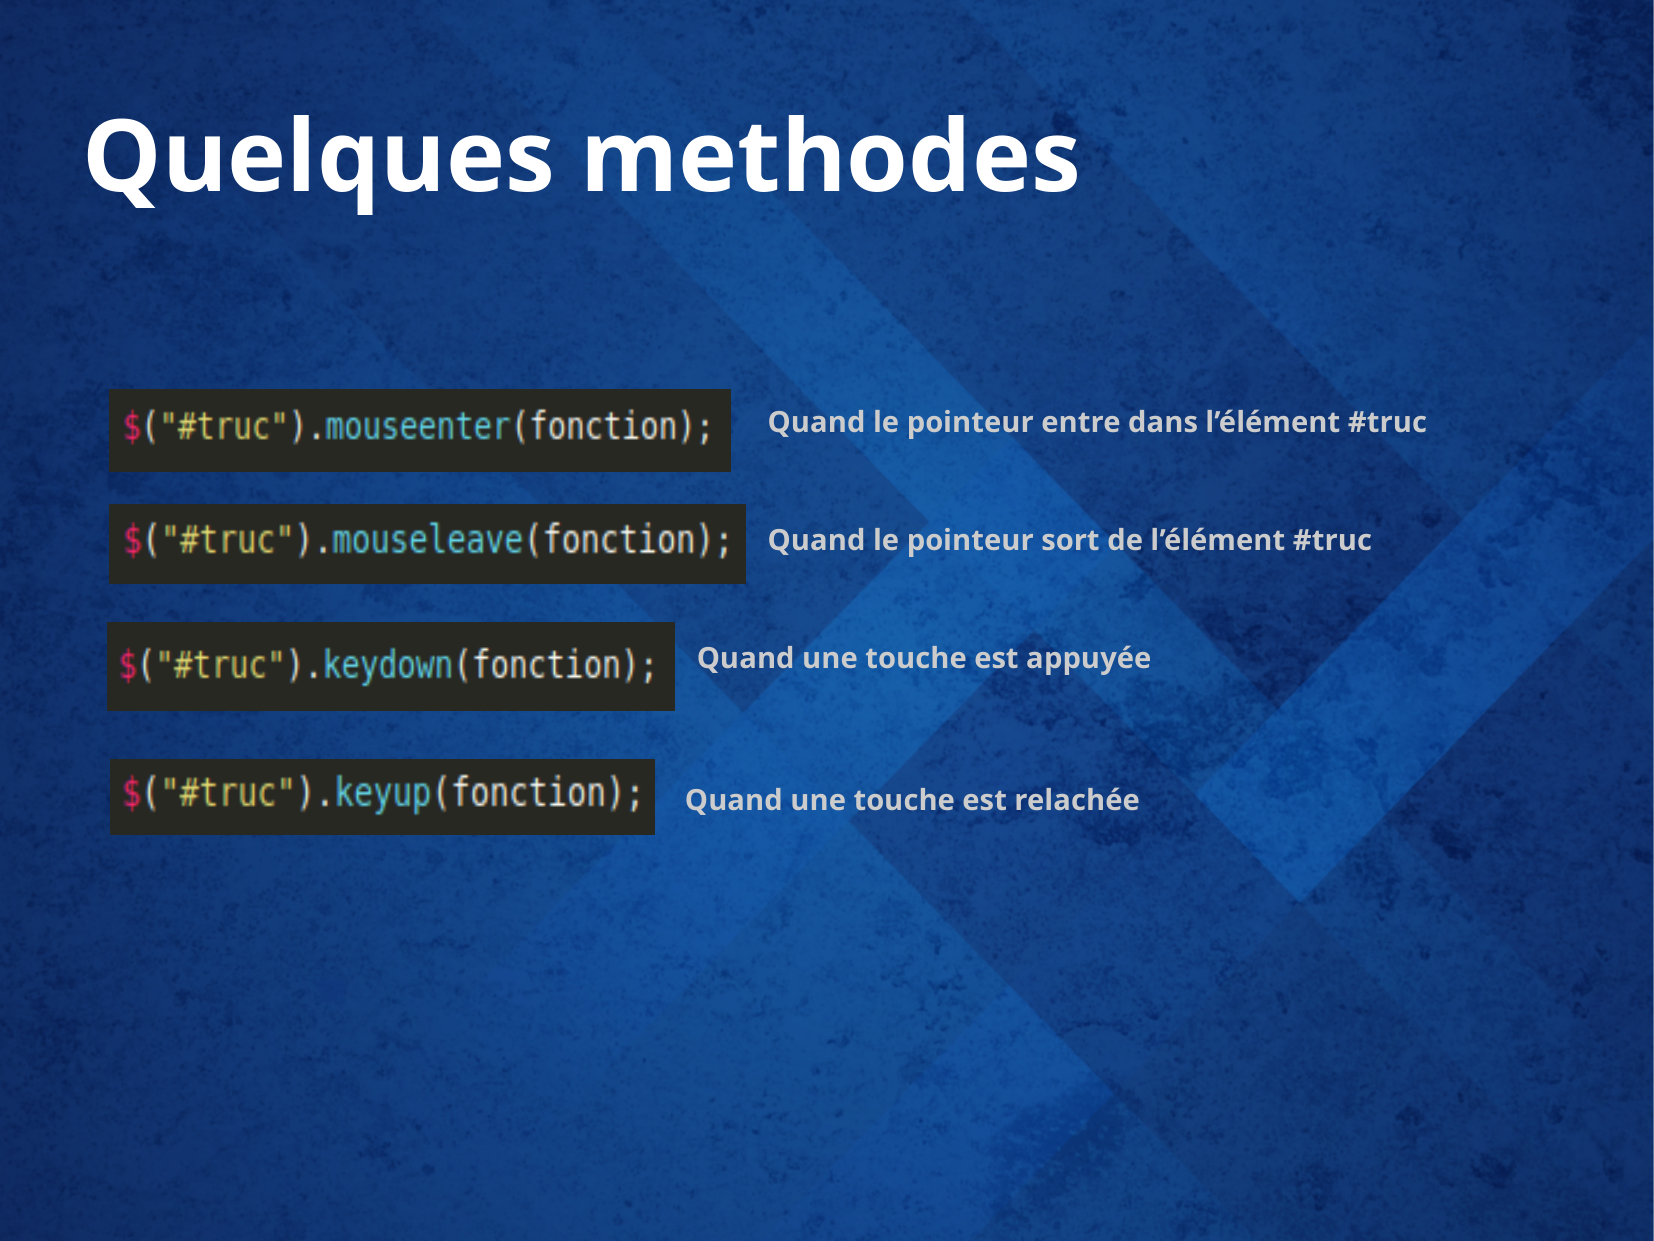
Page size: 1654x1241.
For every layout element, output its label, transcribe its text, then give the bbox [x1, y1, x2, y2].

text_box Quand une touche est relachée [685, 779, 1441, 827]
picture [0, 0, 1654, 1241]
text_box Quand le pointeur sort de l’élément #truc [767, 519, 1524, 567]
title Quelques methodes [82, 49, 1571, 257]
text_box Quand une touche est appuyée [696, 637, 1453, 686]
text_box Quand le pointeur entre dans l’élément #truc [767, 401, 1524, 449]
